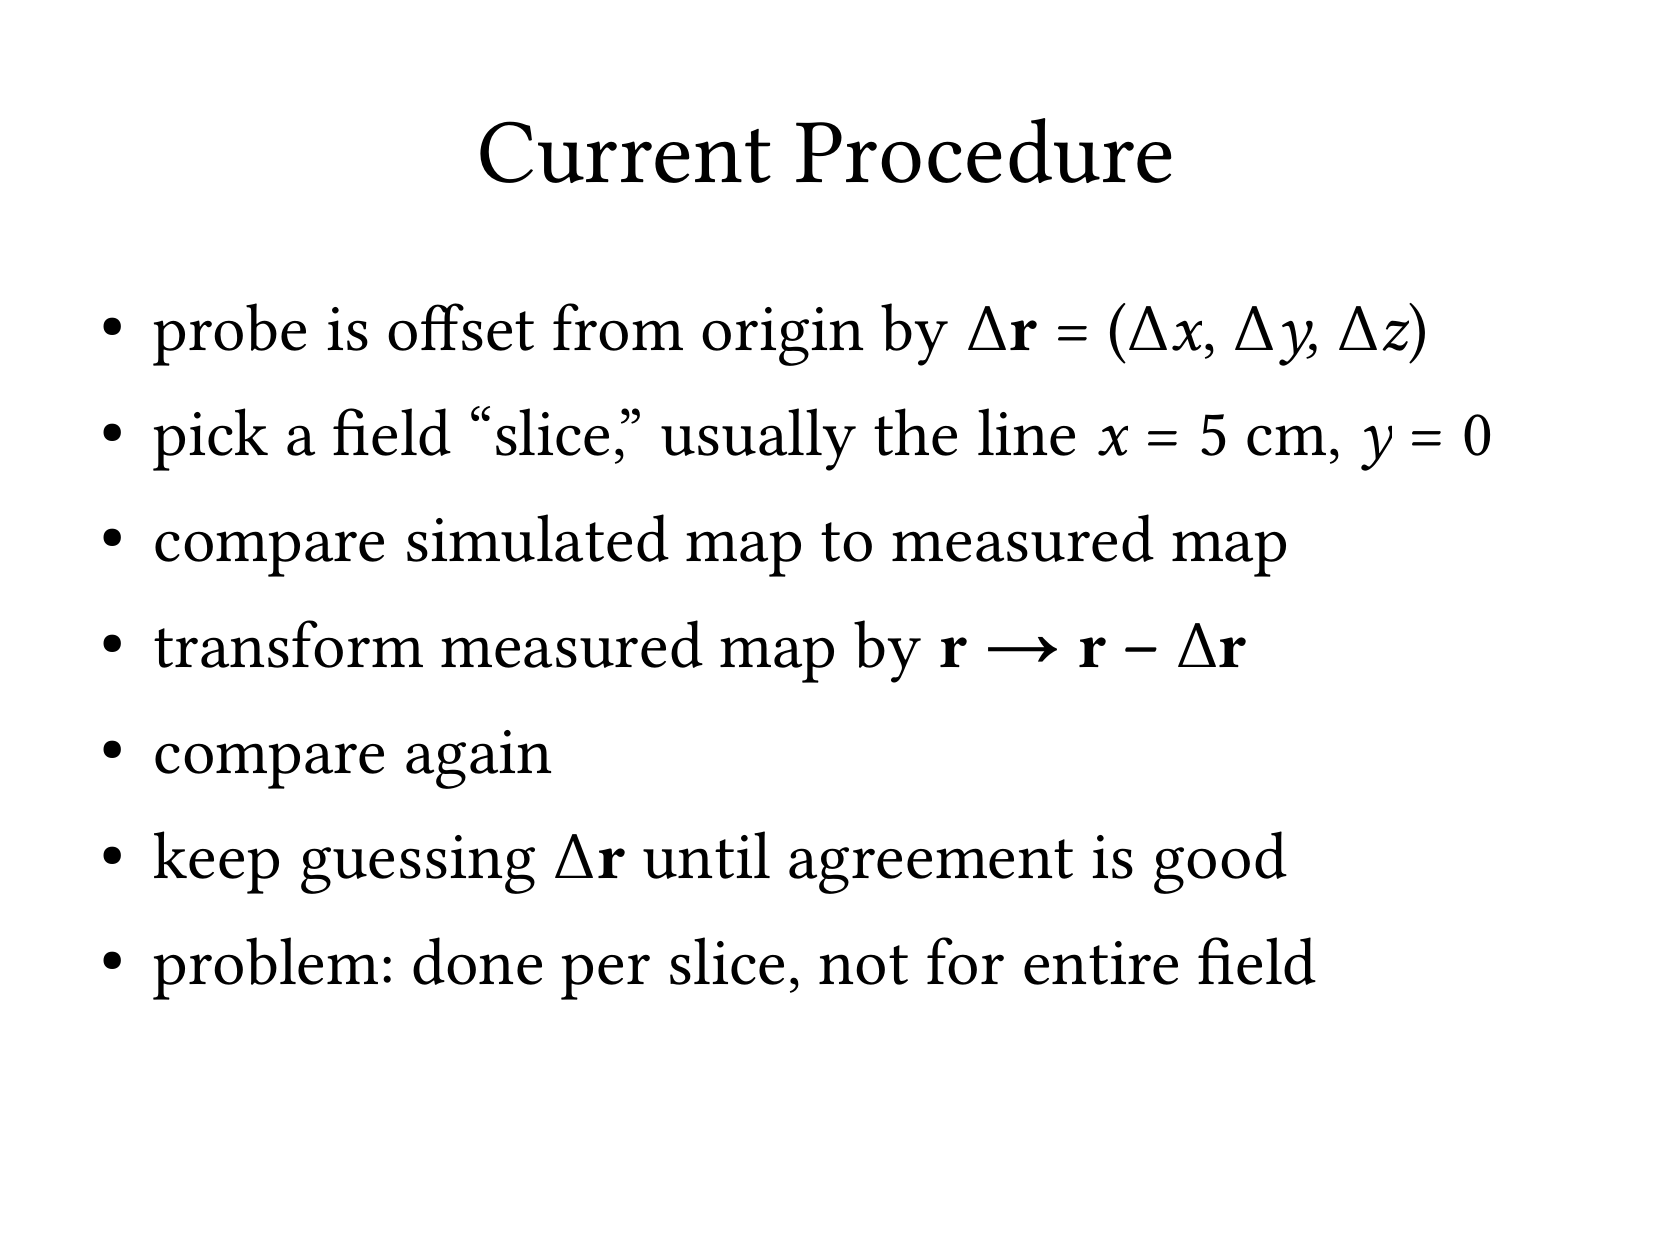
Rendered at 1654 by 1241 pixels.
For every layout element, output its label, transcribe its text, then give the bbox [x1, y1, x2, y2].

title Current Procedure [82, 49, 1571, 257]
list probe is offset from origin by Δr = (Δx, Δy, Δz) pick a field “slice,” usually the line x = 5 cm, y = 0 compare simulated map to measured map transform measured map by r → r – Δr compare again keep guessing Δr until agreement is good problem: done per slice, not for entire field [82, 290, 1571, 1010]
